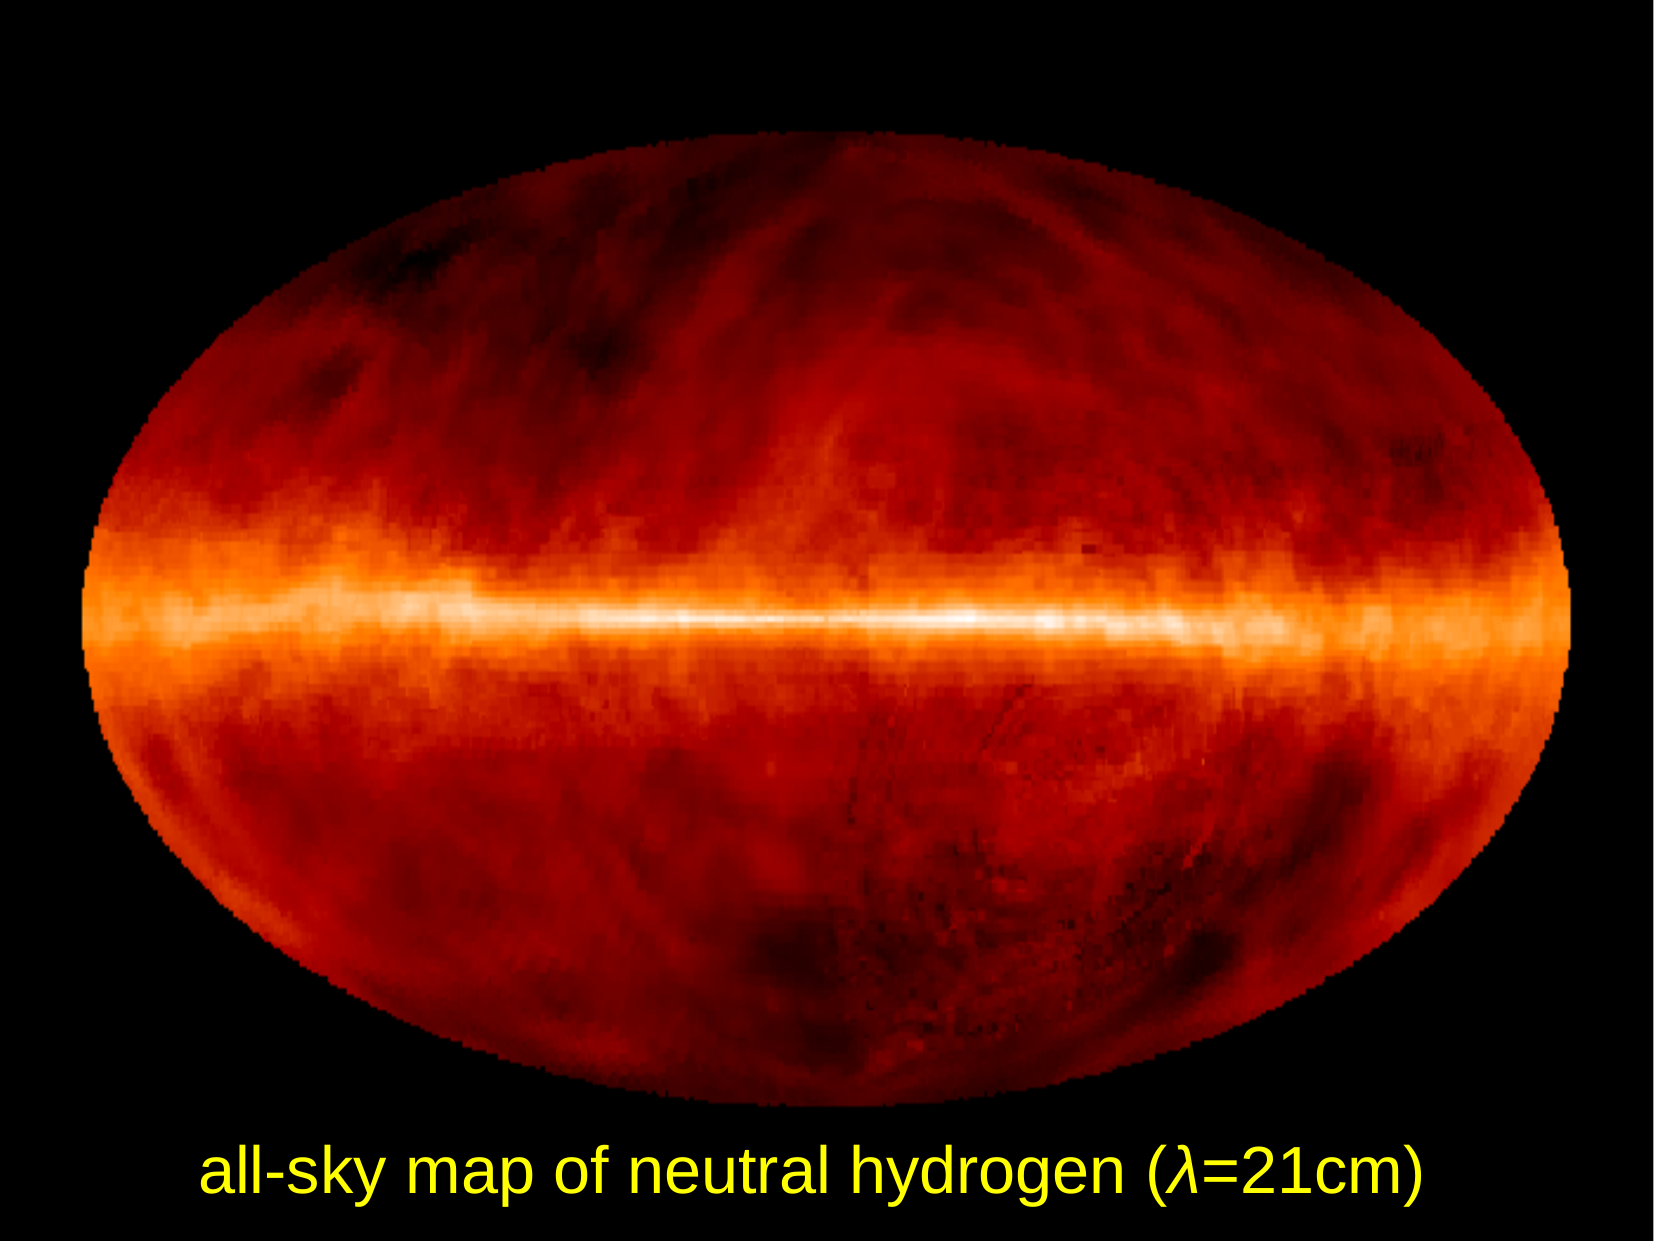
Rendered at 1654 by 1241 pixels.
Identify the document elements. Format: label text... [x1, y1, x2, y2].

picture [0, 0, 1654, 1241]
text_box all-sky map of neutral hydrogen (λ=21cm) [118, 1092, 1506, 1241]
